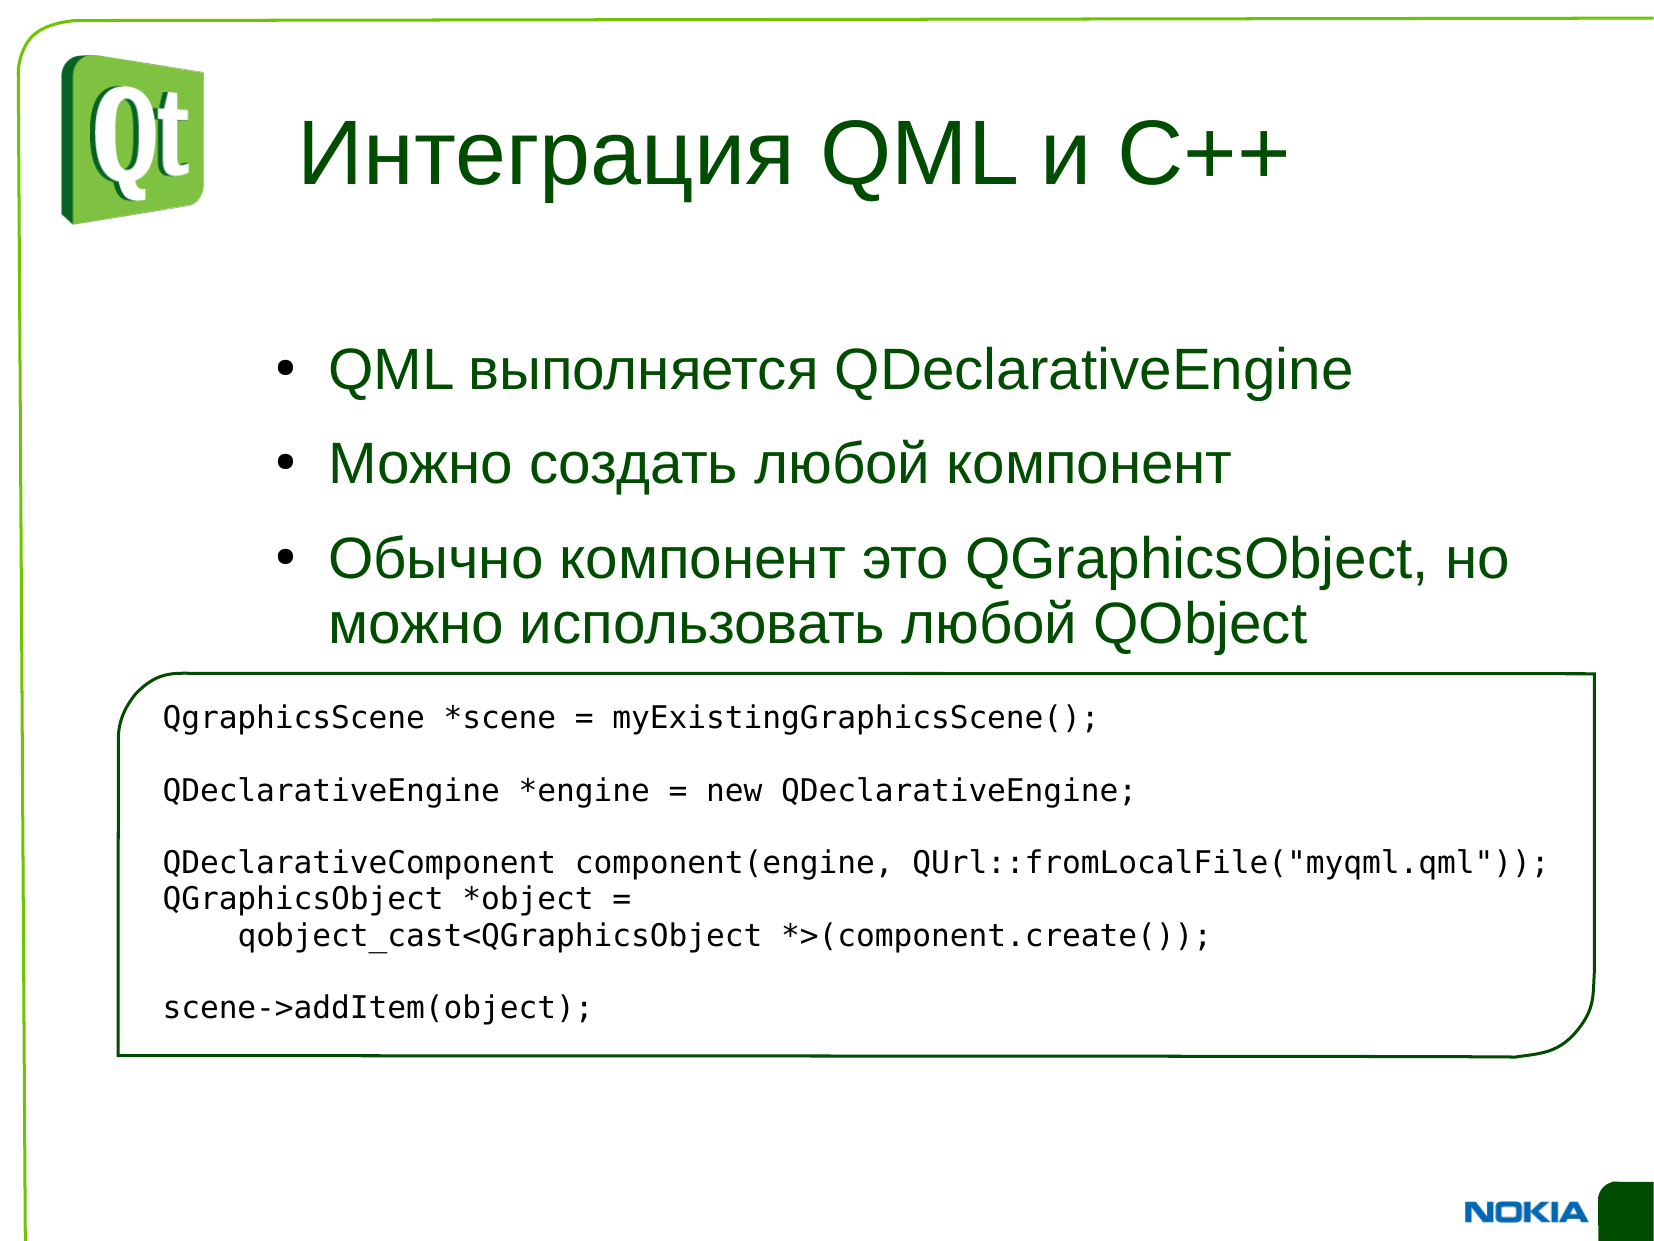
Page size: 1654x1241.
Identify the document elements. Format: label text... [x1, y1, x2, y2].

list QML выполняется QDeclarativeEngine Можно создать любой компонент Обычно компонент это QGraphicsObject, но можно использовать любой QObject [257, 675, 1577, 1055]
picture [1465, 1201, 1589, 1223]
title Интеграция QML и C++ [257, 56, 1333, 250]
list QML выполняется QDeclarativeEngine Можно создать любой компонент Обычно компонент это QGraphicsObject, но можно использовать любой QObject [257, 1035, 1577, 1141]
text_box QgraphicsScene *scene = myExistingGraphicsScene(); QDeclarativeEngine *engine = new QDeclarativeEngine; QDeclarativeComponent component(engine, QUrl::fromLocalFile("myqml.qml")); QGraphicsObject *object = qobject_cast<QGraphicsObject *>(component.create()); scene->addItem(object); [147, 692, 1565, 1034]
picture [61, 55, 204, 225]
list QML выполняется QDeclarativeEngine Можно создать любой компонент Обычно компонент это QGraphicsObject, но можно использовать любой QObject [257, 336, 1577, 672]
